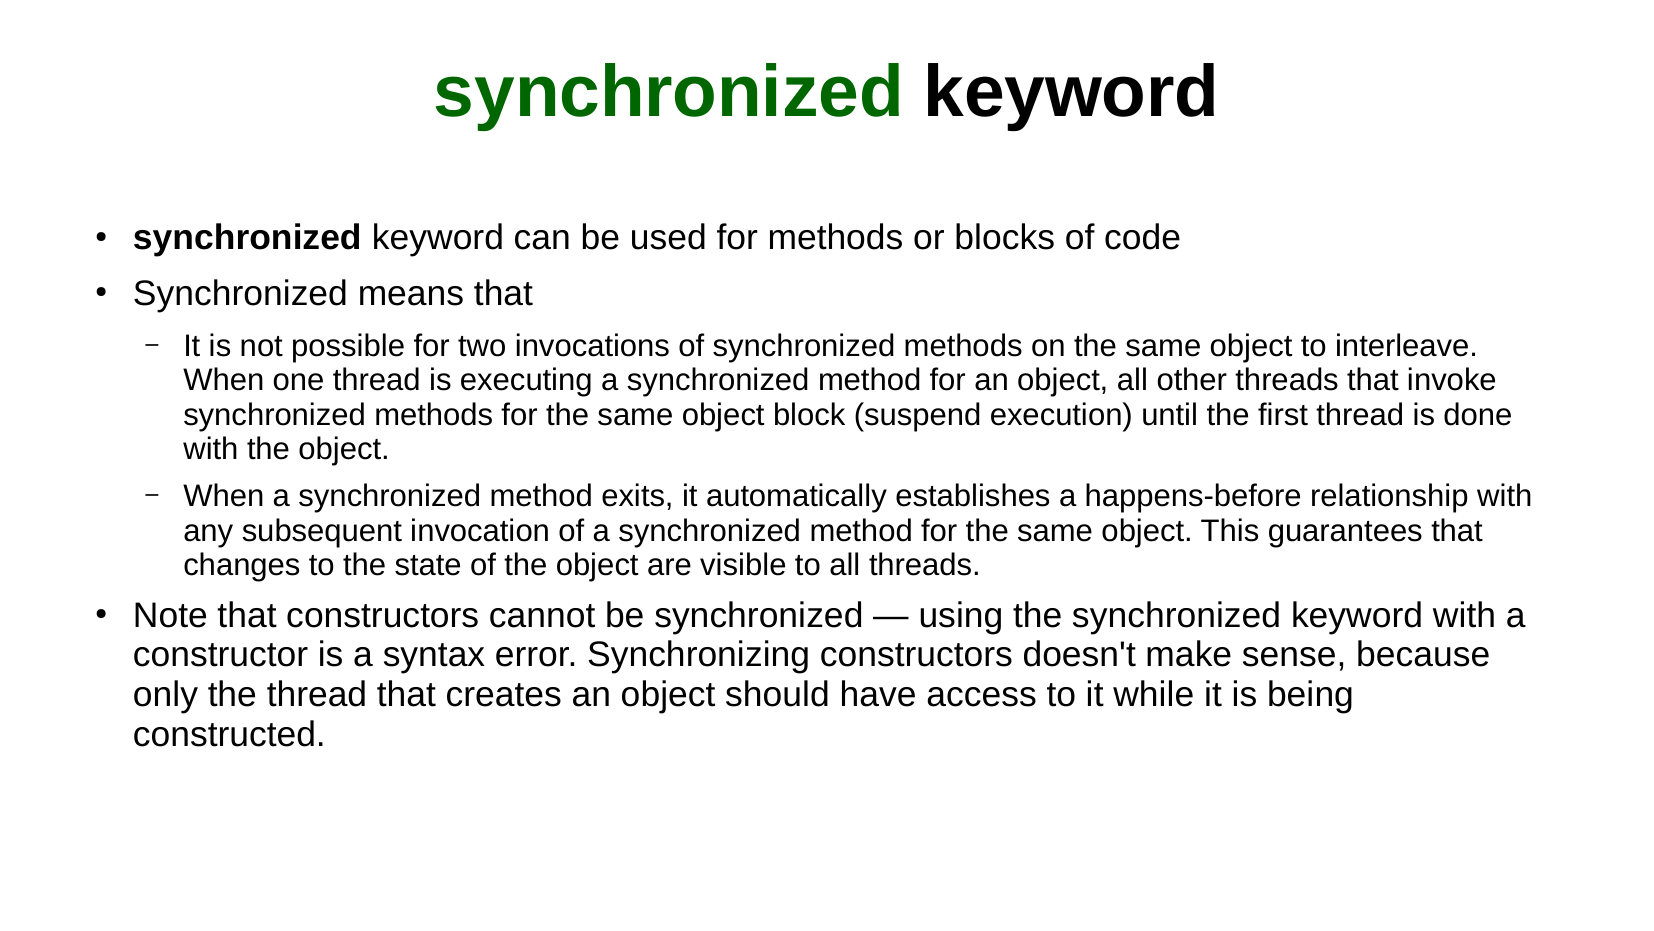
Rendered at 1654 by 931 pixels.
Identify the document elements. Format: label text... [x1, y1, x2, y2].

list synchronized keyword can be used for methods or blocks of code Synchronized means that It is not possible for two invocations of synchronized methods on the same object to interleave. When one thread is executing a synchronized method for an object, all other threads that invoke synchronized methods for the same object block (suspend execution) until the first thread is done with the object. When a synchronized method exits, it automatically establishes a happens-before relationship with any subsequent invocation of a synchronized method for the same object. This guarantees that changes to the state of the object are visible to all threads. Note that constructors cannot be synchronized — using the synchronized keyword with a constructor is a syntax error. Synchronizing constructors doesn't make sense, because only the thread that creates an object should have access to it while it is being constructed. [82, 217, 1538, 758]
title synchronized keyword [82, 37, 1571, 147]
